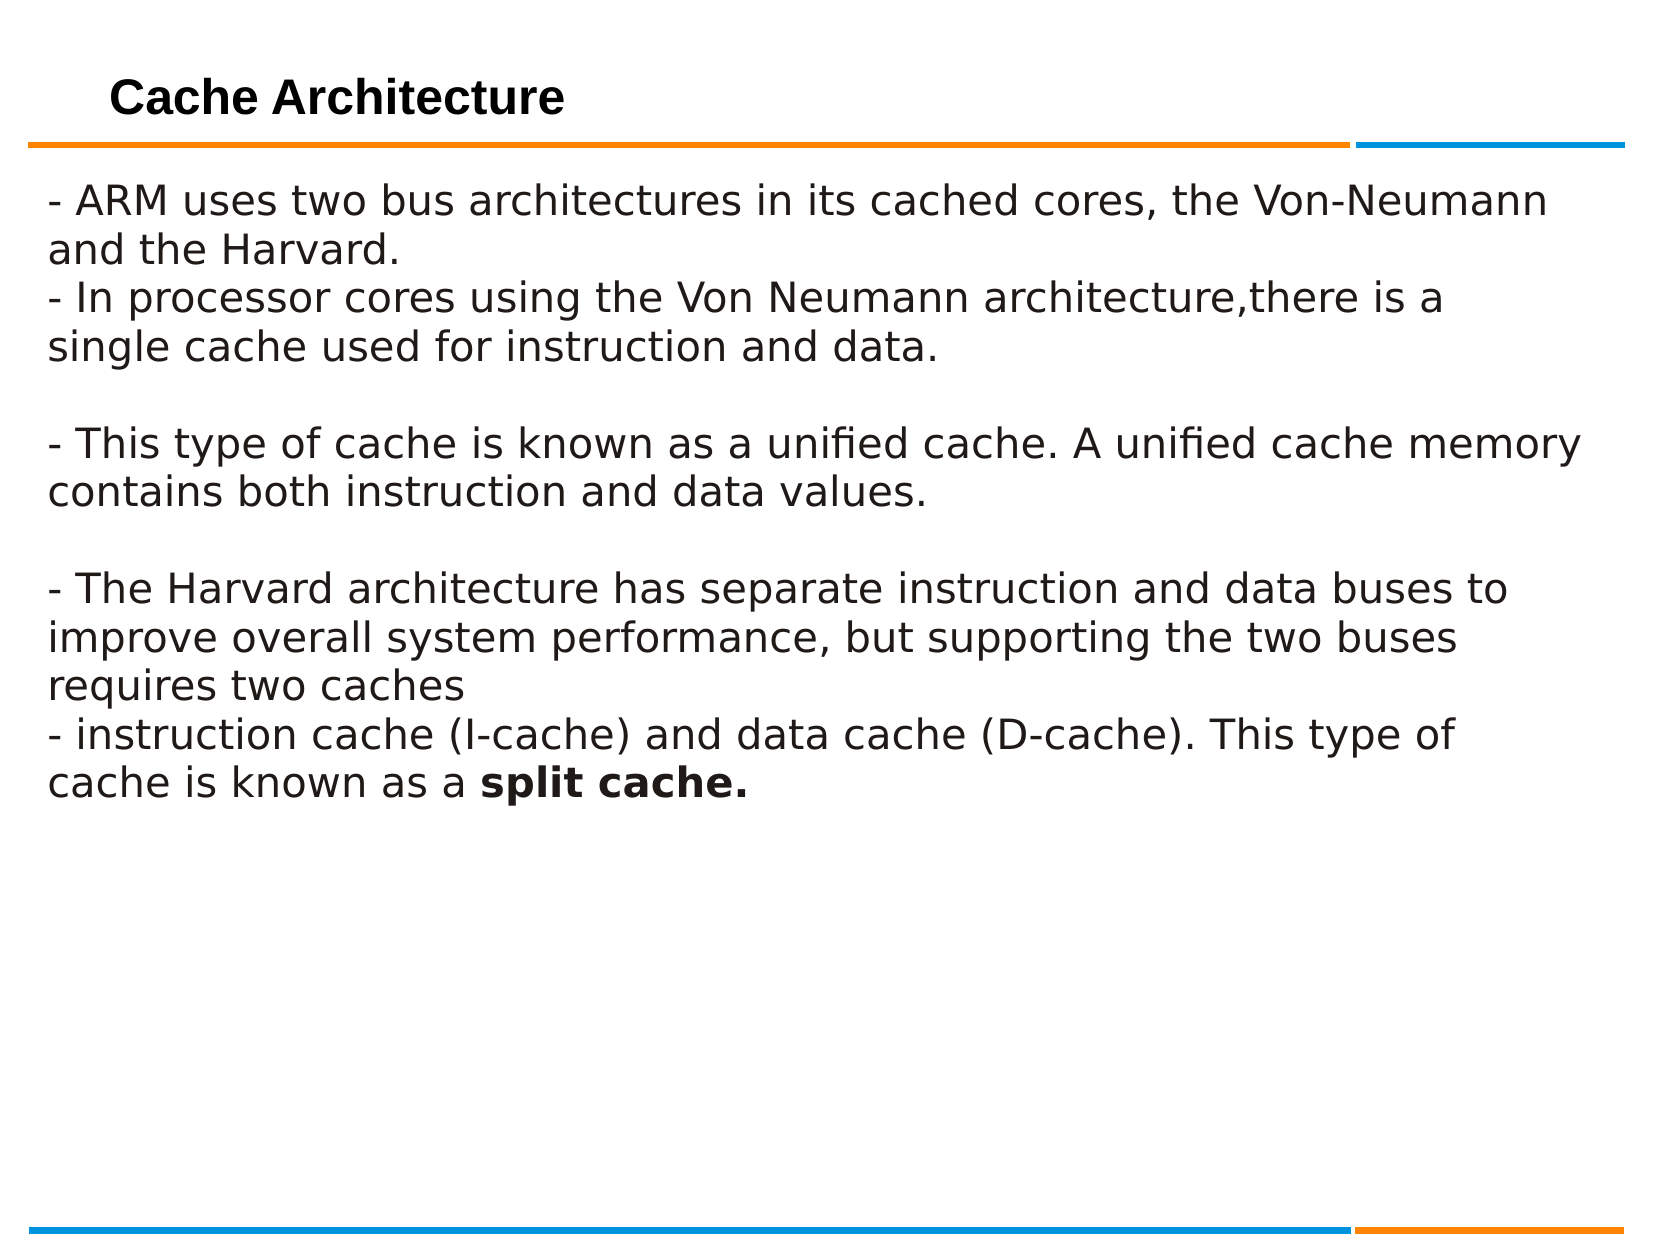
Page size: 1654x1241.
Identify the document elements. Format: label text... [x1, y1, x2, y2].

text_box - ARM uses two bus architectures in its cached cores, the Von-Neumann and the Harvard. - In processor cores using the Von Neumann architecture,there is a single cache used for instruction and data. - This type of cache is known as a unified cache. A unified cache memory contains both instruction and data values. - The Harvard architecture has separate instruction and data buses to improve overall system performance, but supporting the two buses requires two caches - instruction cache (I-cache) and data cache (D-cache). This type of cache is known as a split cache. [47, 177, 1597, 1099]
text_box Cache Architecture [109, 69, 566, 129]
